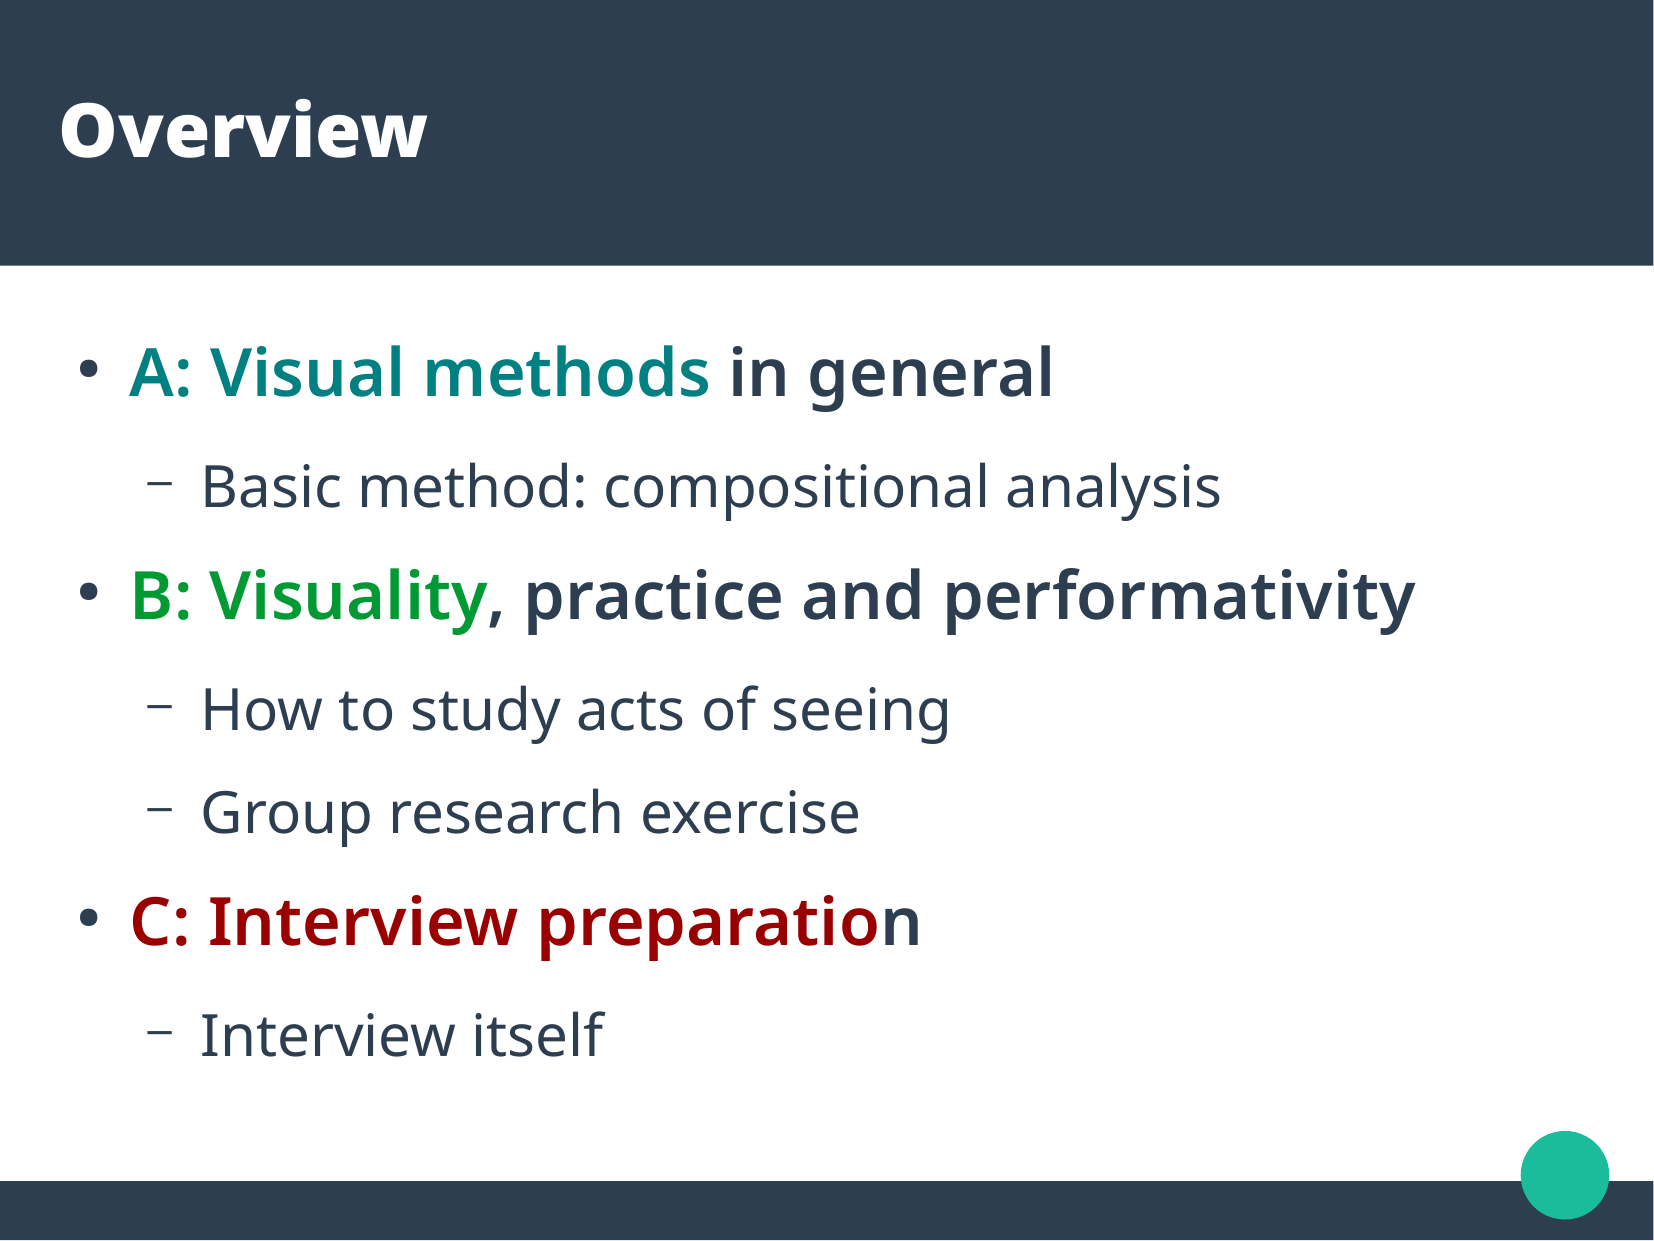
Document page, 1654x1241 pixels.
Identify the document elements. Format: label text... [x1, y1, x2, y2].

list A: Visual methods in general Basic method: compositional analysis B: Visuality, practice and performativity How to study acts of seeing Group research exercise C: Interview preparation Interview itself [59, 324, 1595, 1152]
title Overview [59, 49, 1595, 207]
